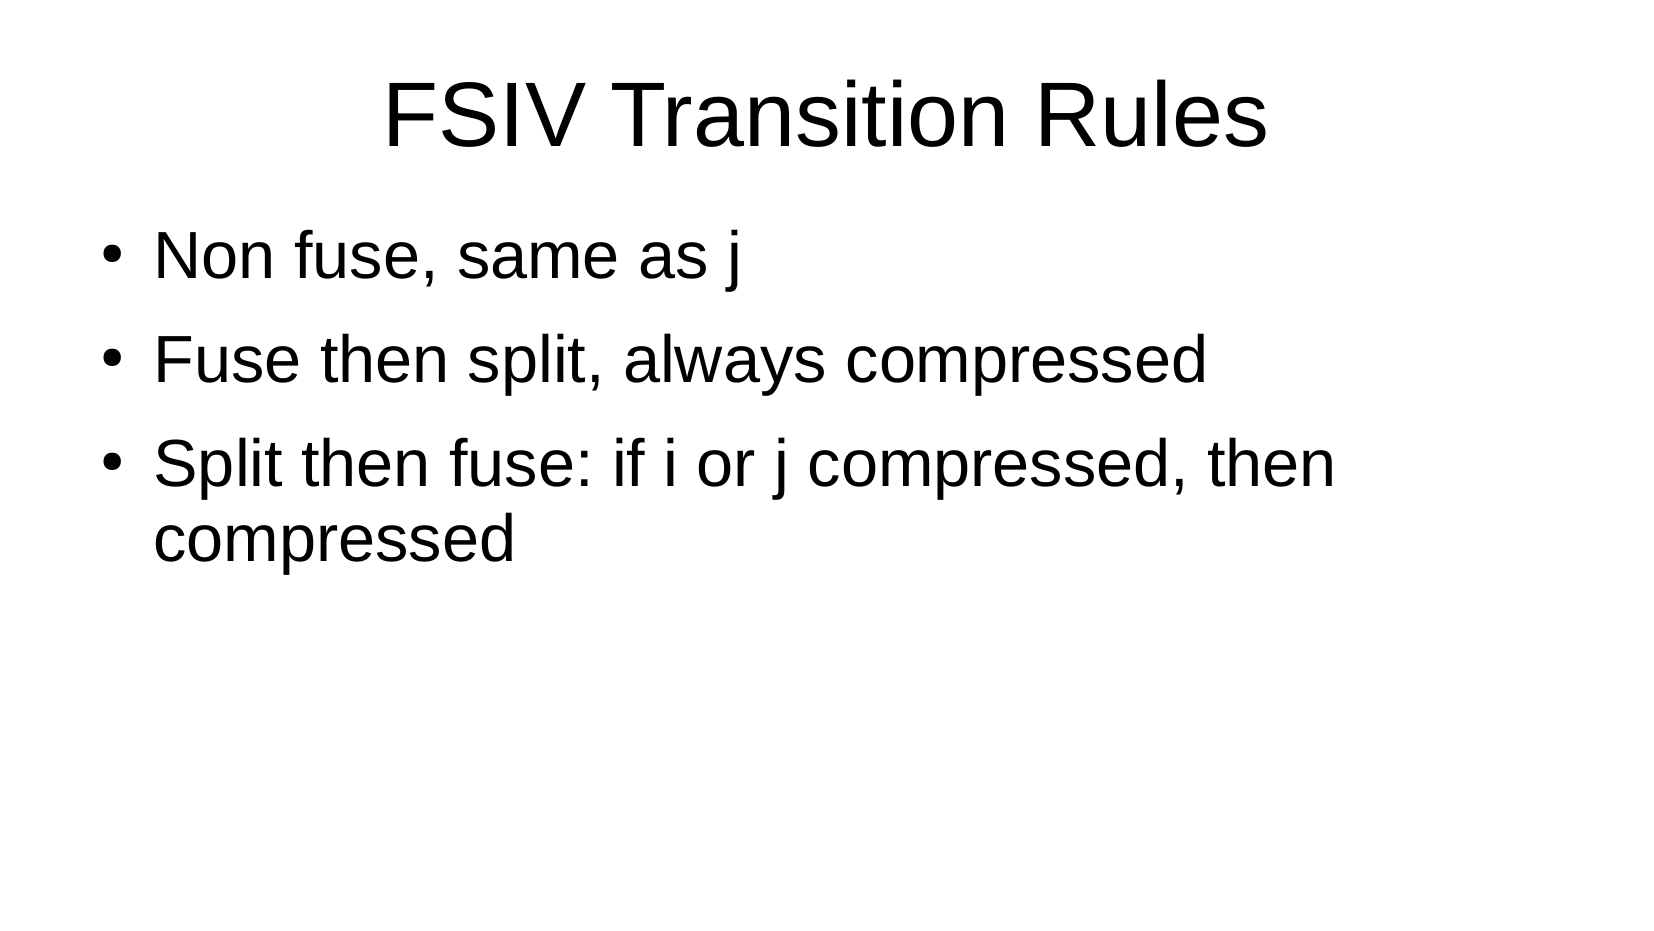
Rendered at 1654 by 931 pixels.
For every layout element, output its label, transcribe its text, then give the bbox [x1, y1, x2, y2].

list Non fuse, same as j Fuse then split, always compressed Split then fuse: if i or j compressed, then compressed [82, 217, 1571, 758]
title FSIV Transition Rules [82, 37, 1571, 193]
